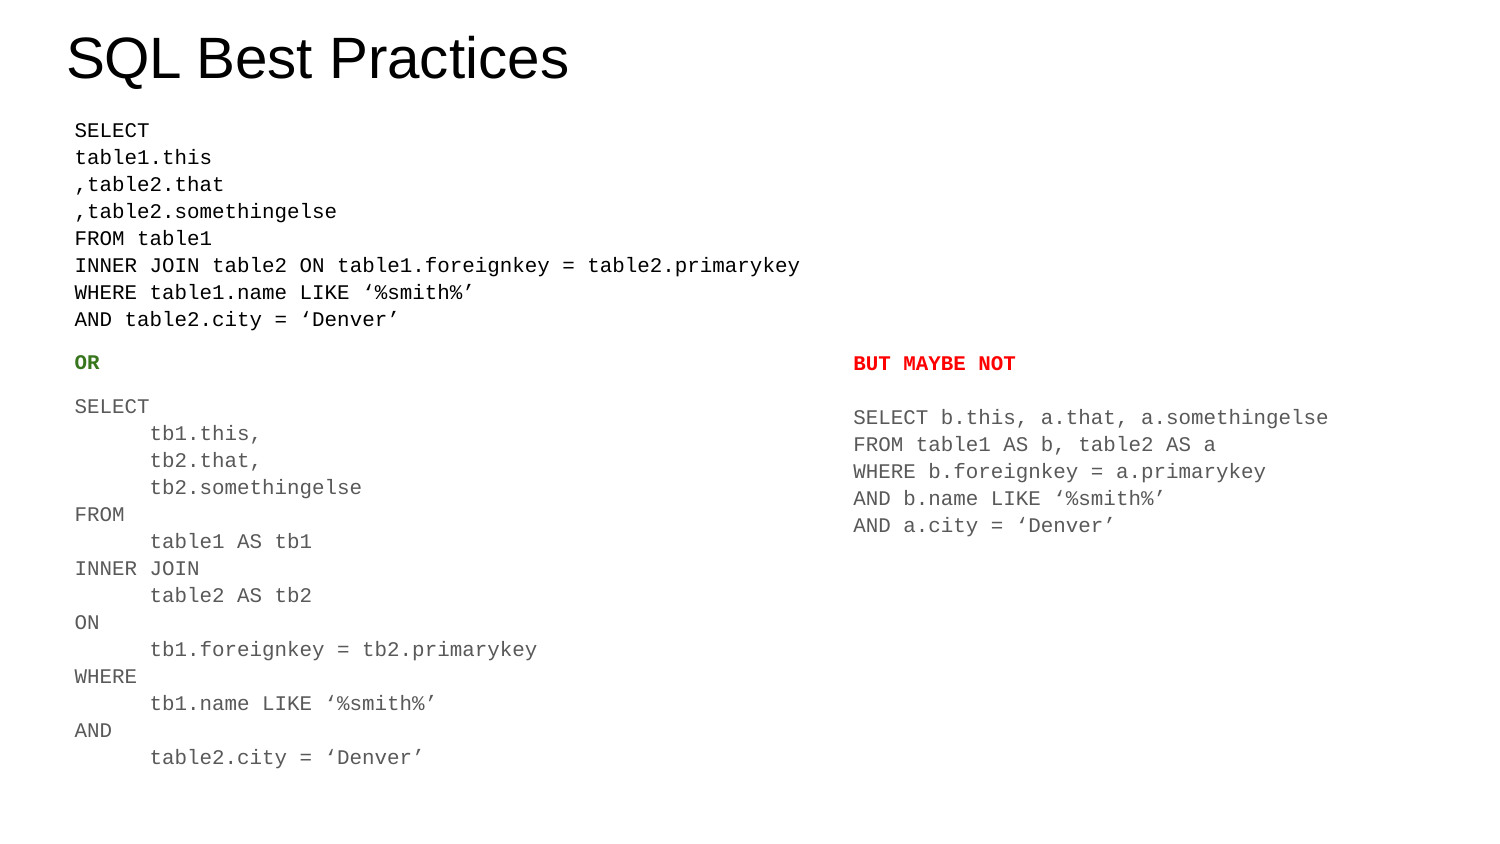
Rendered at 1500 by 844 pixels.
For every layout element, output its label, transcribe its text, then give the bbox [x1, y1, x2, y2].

list SELECT table1.this ,table2.that ,table2.somethingelse FROM table1 INNER JOIN table2 ON table1.foreignkey = table2.primarykey WHERE table1.name LIKE ‘%smith%’ AND table2.city = ‘Denver’ OR SELECT tb1.this, tb2.that, tb2.somethingelse FROM table1 AS tb1 INNER JOIN table2 AS tb2 ON tb1.foreignkey = tb2.primarykey WHERE tb1.name LIKE ‘%smith%’ AND table2.city = ‘Denver’ [59, 101, 829, 807]
list BUT MAYBE NOT SELECT b.this, a.that, a.somethingelse FROM table1 AS b, table2 AS a WHERE b.foreignkey = a.primarykey AND b.name LIKE ‘%smith%’ AND a.city = ‘Denver’ [838, 335, 1394, 578]
title SQL Best Practices [51, 10, 1449, 113]
